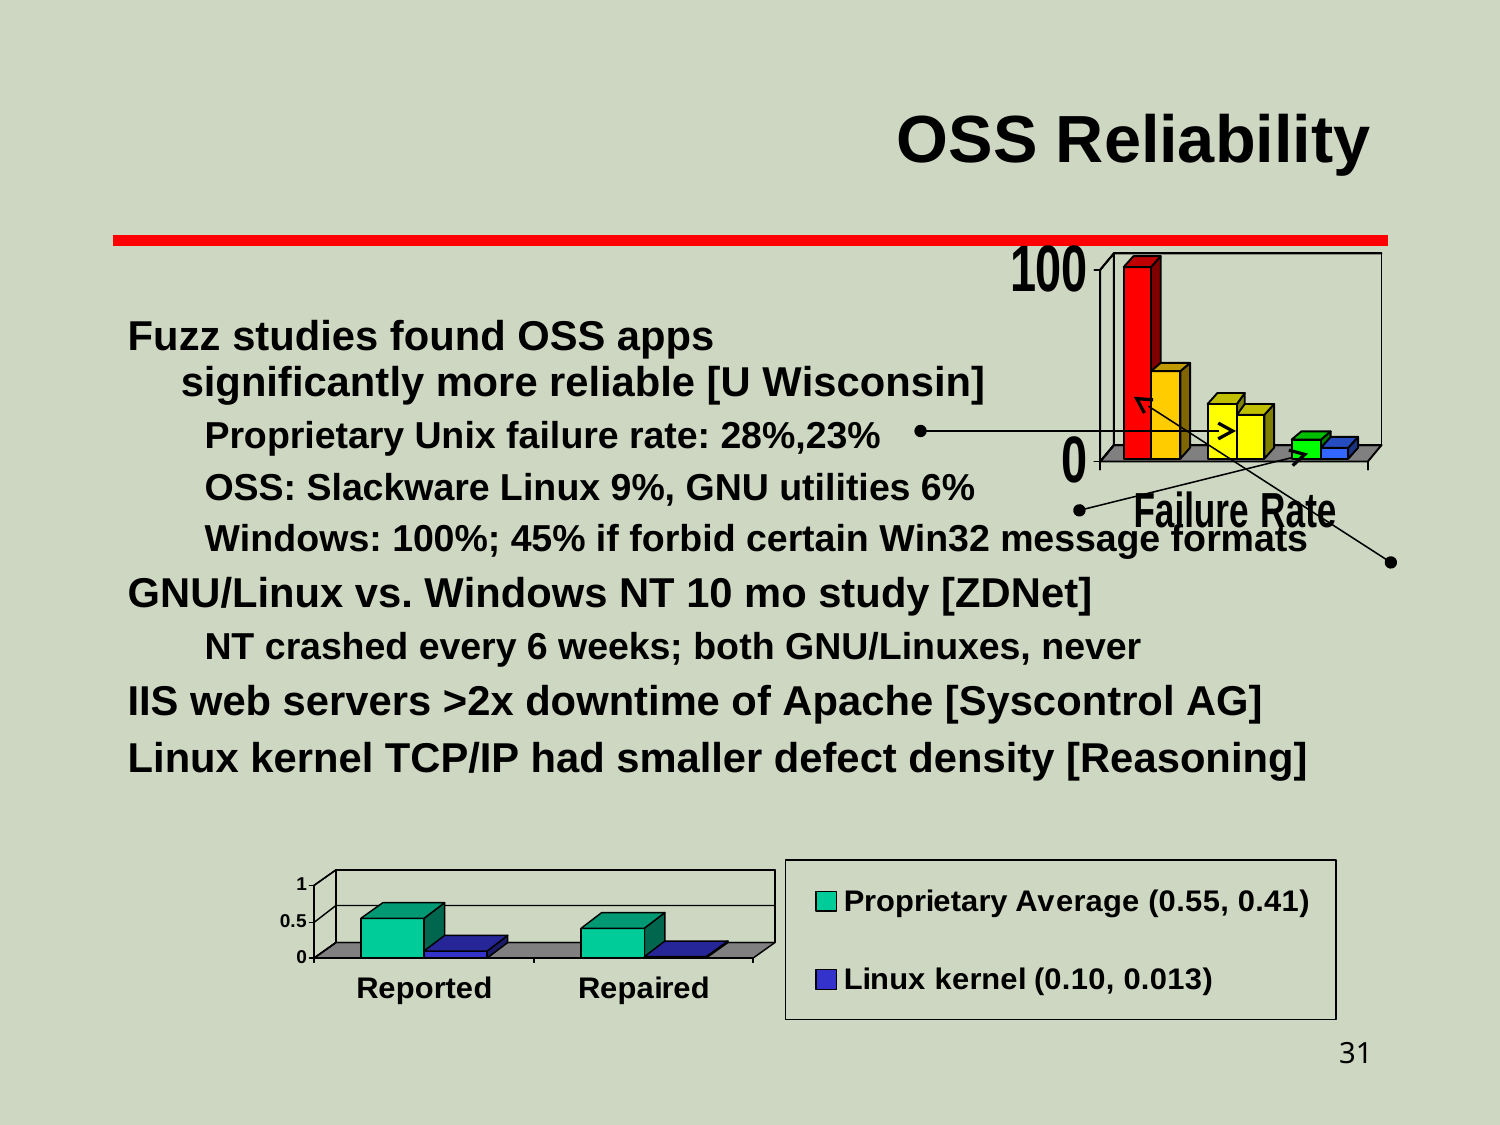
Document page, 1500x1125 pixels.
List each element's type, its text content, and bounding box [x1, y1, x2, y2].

chart [55, 847, 1372, 1038]
list Fuzz studies found OSS apps significantly more reliable [U Wisconsin] Proprietary Unix failure rate: 28%,23% OSS: Slackware Linux 9%, GNU utilities 6% Windows: 100%; 45% if forbid certain Win32 message formats GNU/Linux vs. Windows NT 10 mo study [ZDNet] NT crashed every 6 weeks; both GNU/Linuxes, never IIS web servers >2x downtime of Apache [Syscontrol AG] Linux kernel TCP/IP had smaller defect density [Reasoning] [110, 312, 1391, 1038]
chart [920, 168, 1466, 602]
title OSS Reliability [90, 64, 1372, 215]
